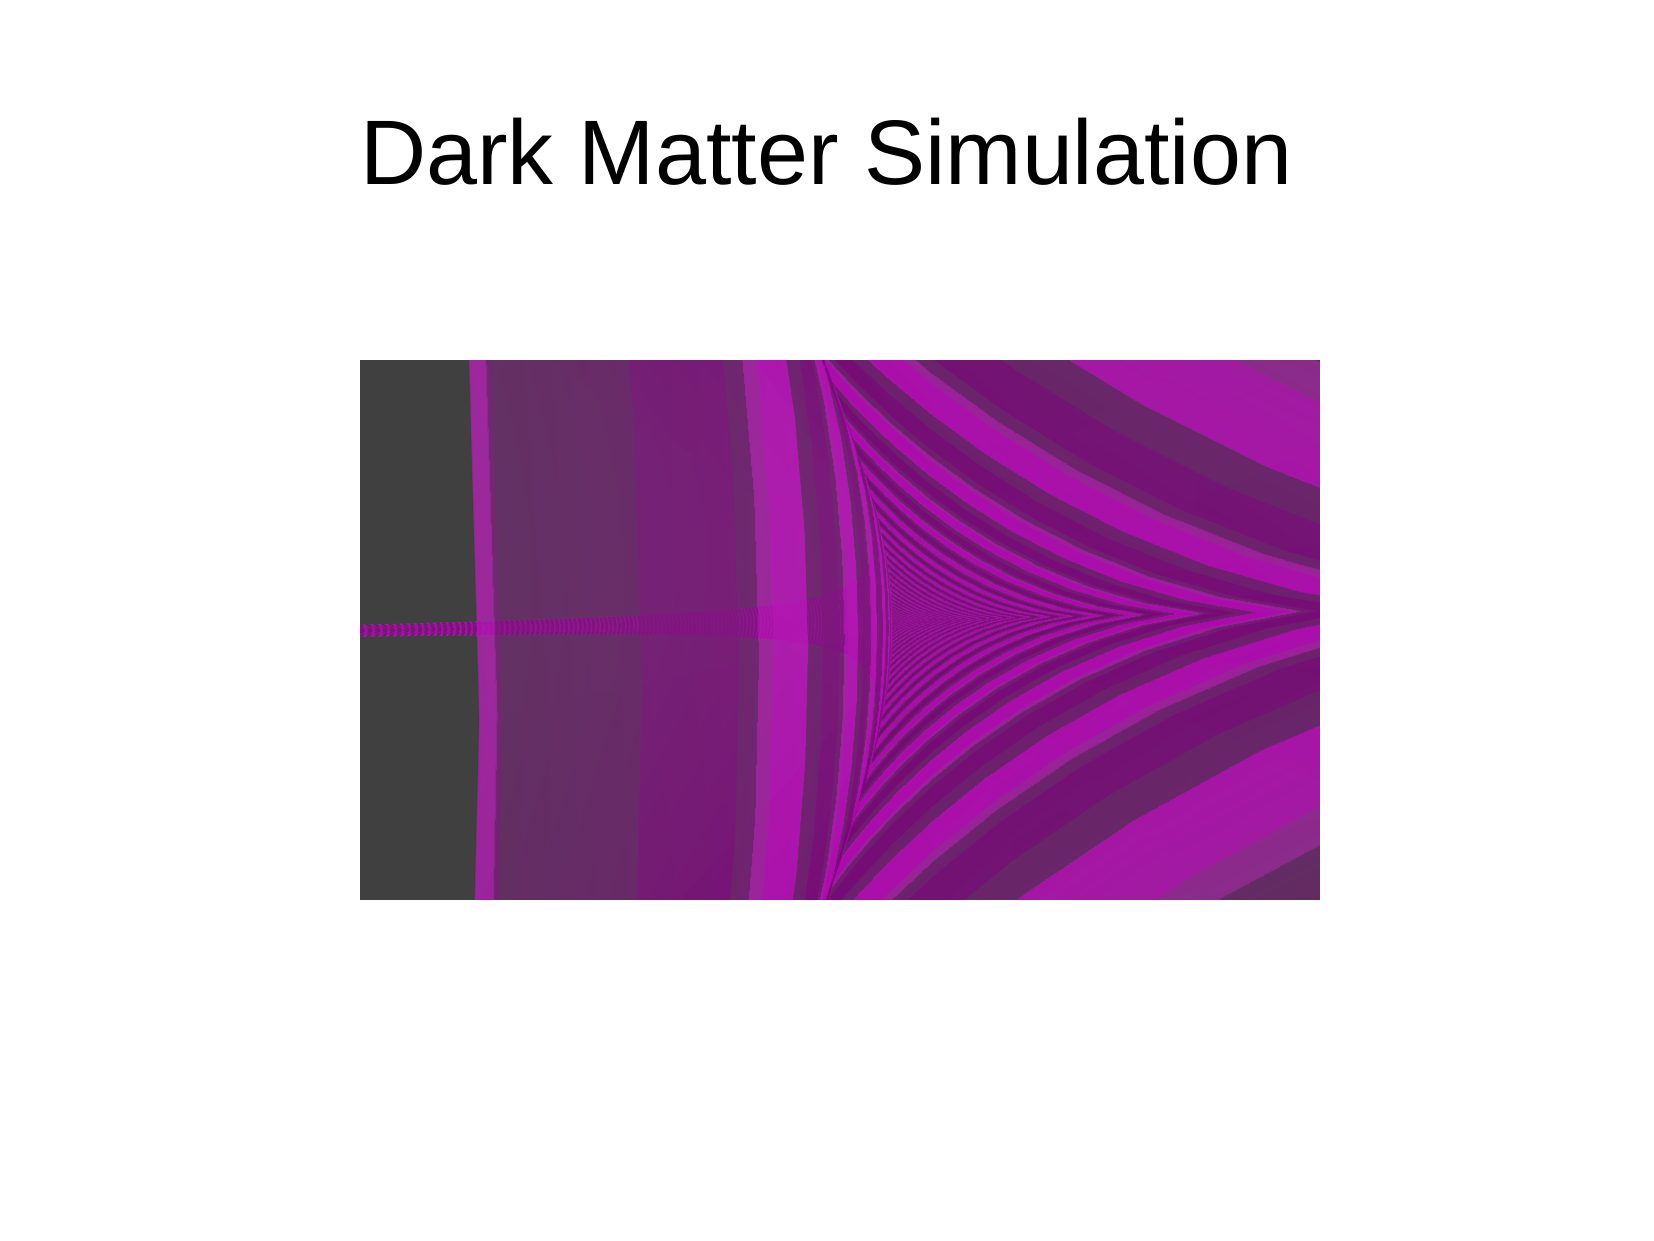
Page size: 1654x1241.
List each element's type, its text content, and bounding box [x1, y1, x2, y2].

picture [360, 360, 1320, 901]
title Dark Matter Simulation [82, 49, 1571, 257]
